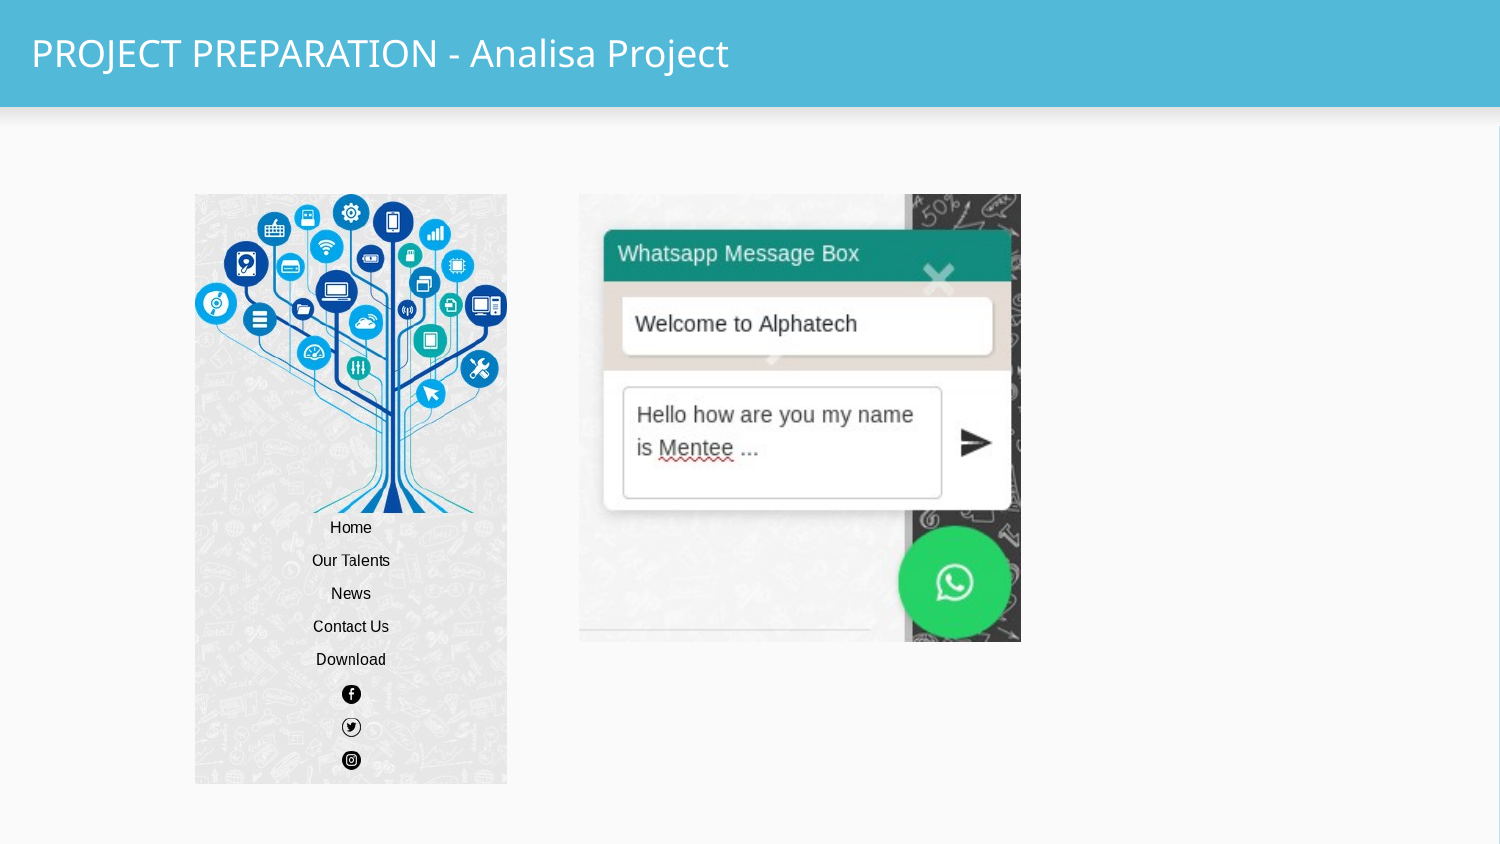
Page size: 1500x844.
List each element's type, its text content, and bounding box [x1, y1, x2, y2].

title PROJECT PREPARATION - Analisa Project [16, 2, 1464, 102]
picture [195, 194, 507, 784]
picture [579, 194, 1021, 642]
picture [203, 291, 229, 317]
